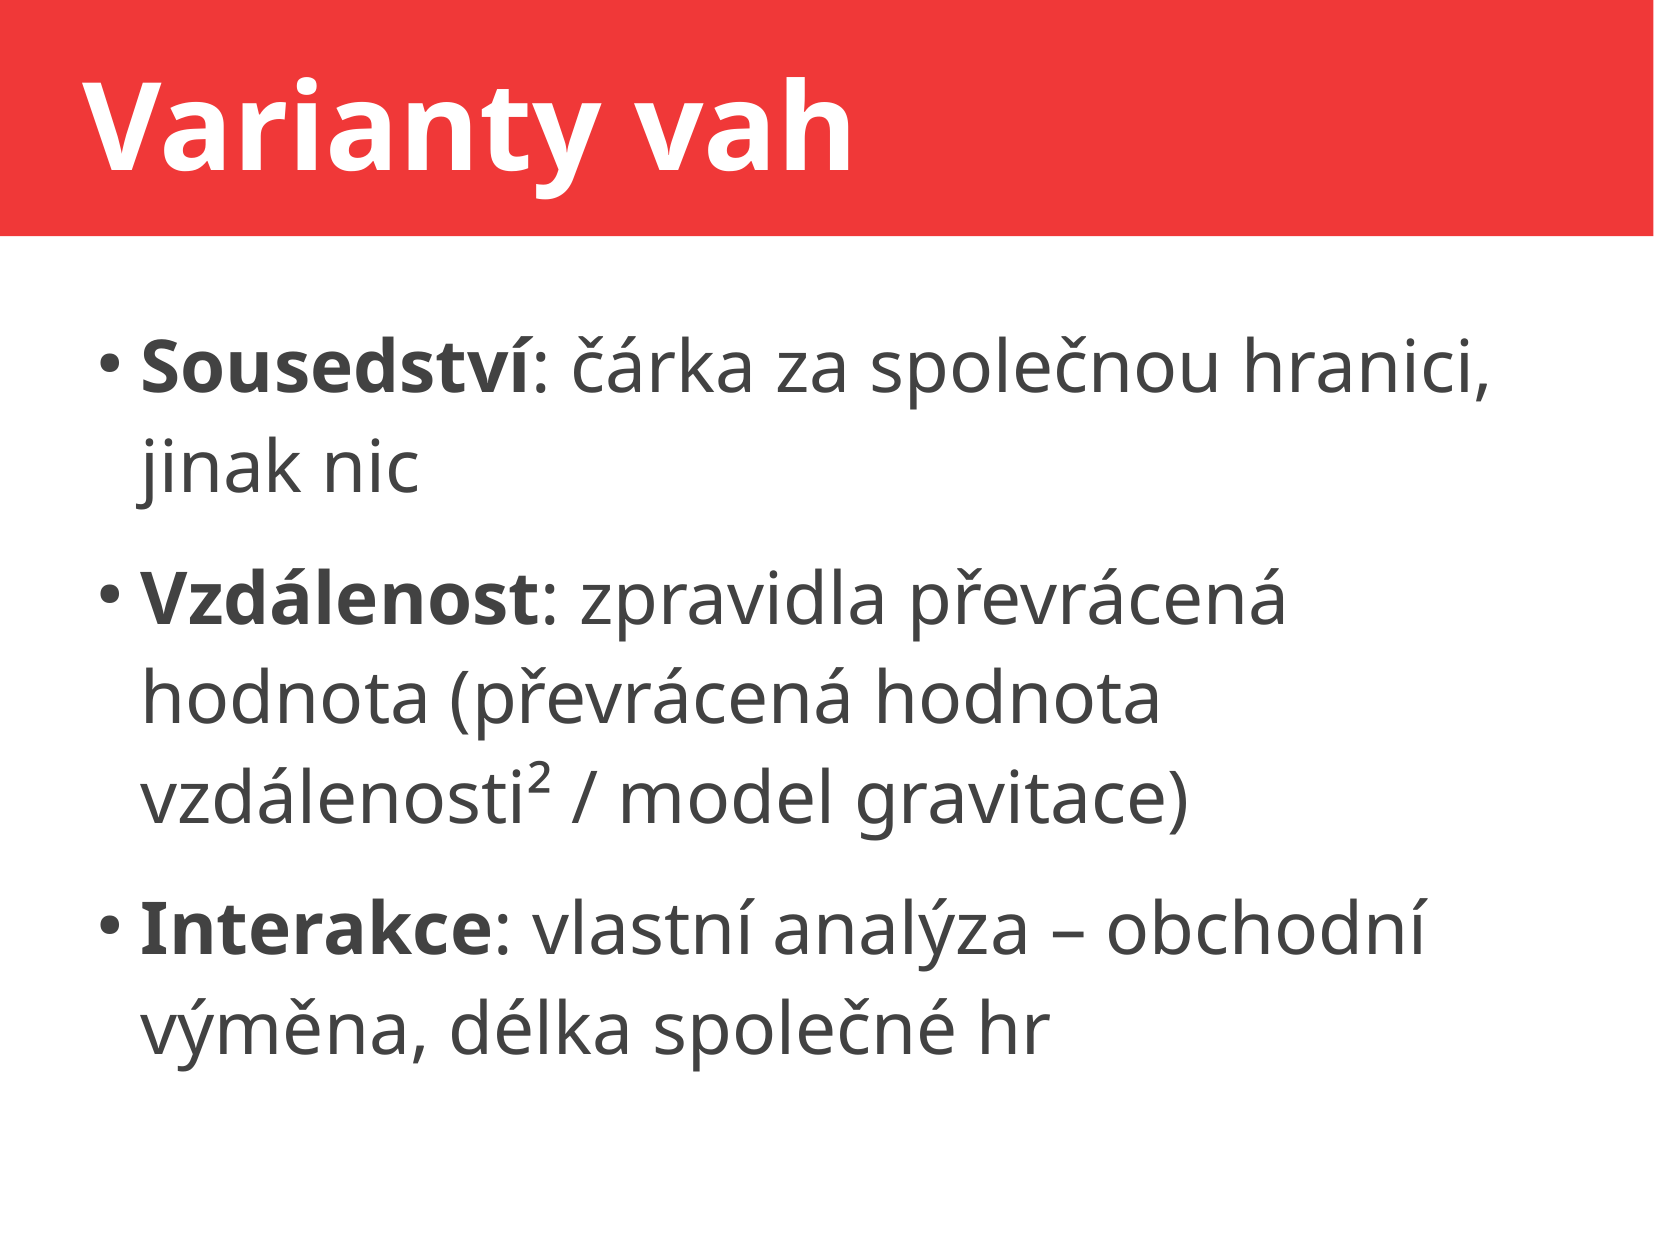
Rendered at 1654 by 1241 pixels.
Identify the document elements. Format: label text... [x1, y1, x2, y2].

title Varianty vah [82, 19, 1571, 227]
list Sousedství: čárka za společnou hranici, jinak nic Vzdálenost: zpravidla převrácená hodnota (převrácená hodnota vzdálenosti² / model gravitace) Interakce: vlastní analýza – obchodní výměna, délka společné hr [82, 314, 1563, 1080]
